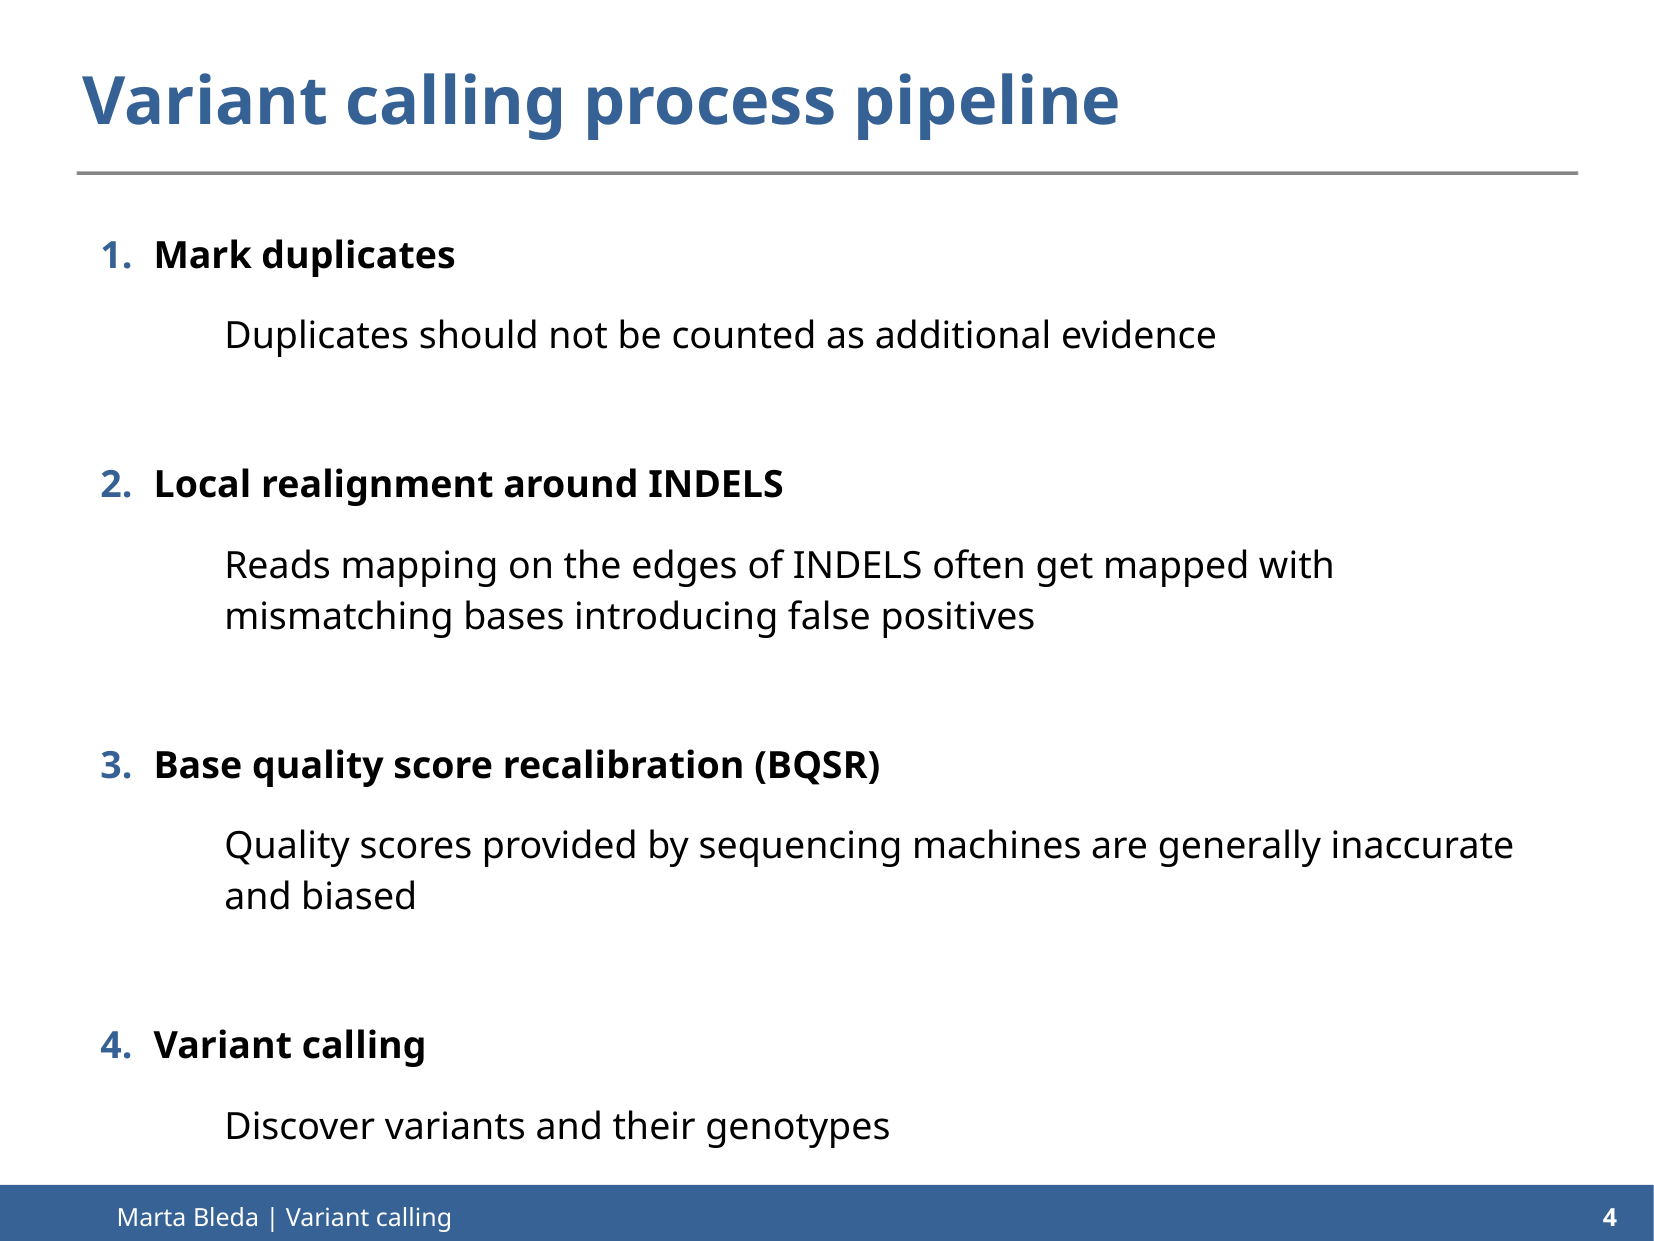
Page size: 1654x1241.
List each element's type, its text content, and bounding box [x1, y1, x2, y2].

picture [74, 170, 1580, 175]
title Variant calling process pipeline [82, 49, 1571, 148]
list Mark duplicates Duplicates should not be counted as additional evidence Local realignment around INDELS Reads mapping on the edges of INDELS often get mapped with mismatching bases introducing false positives Base quality score recalibration (BQSR) Quality scores provided by sequencing machines are generally inaccurate and biased Variant calling Discover variants and their genotypes [82, 228, 1538, 1154]
